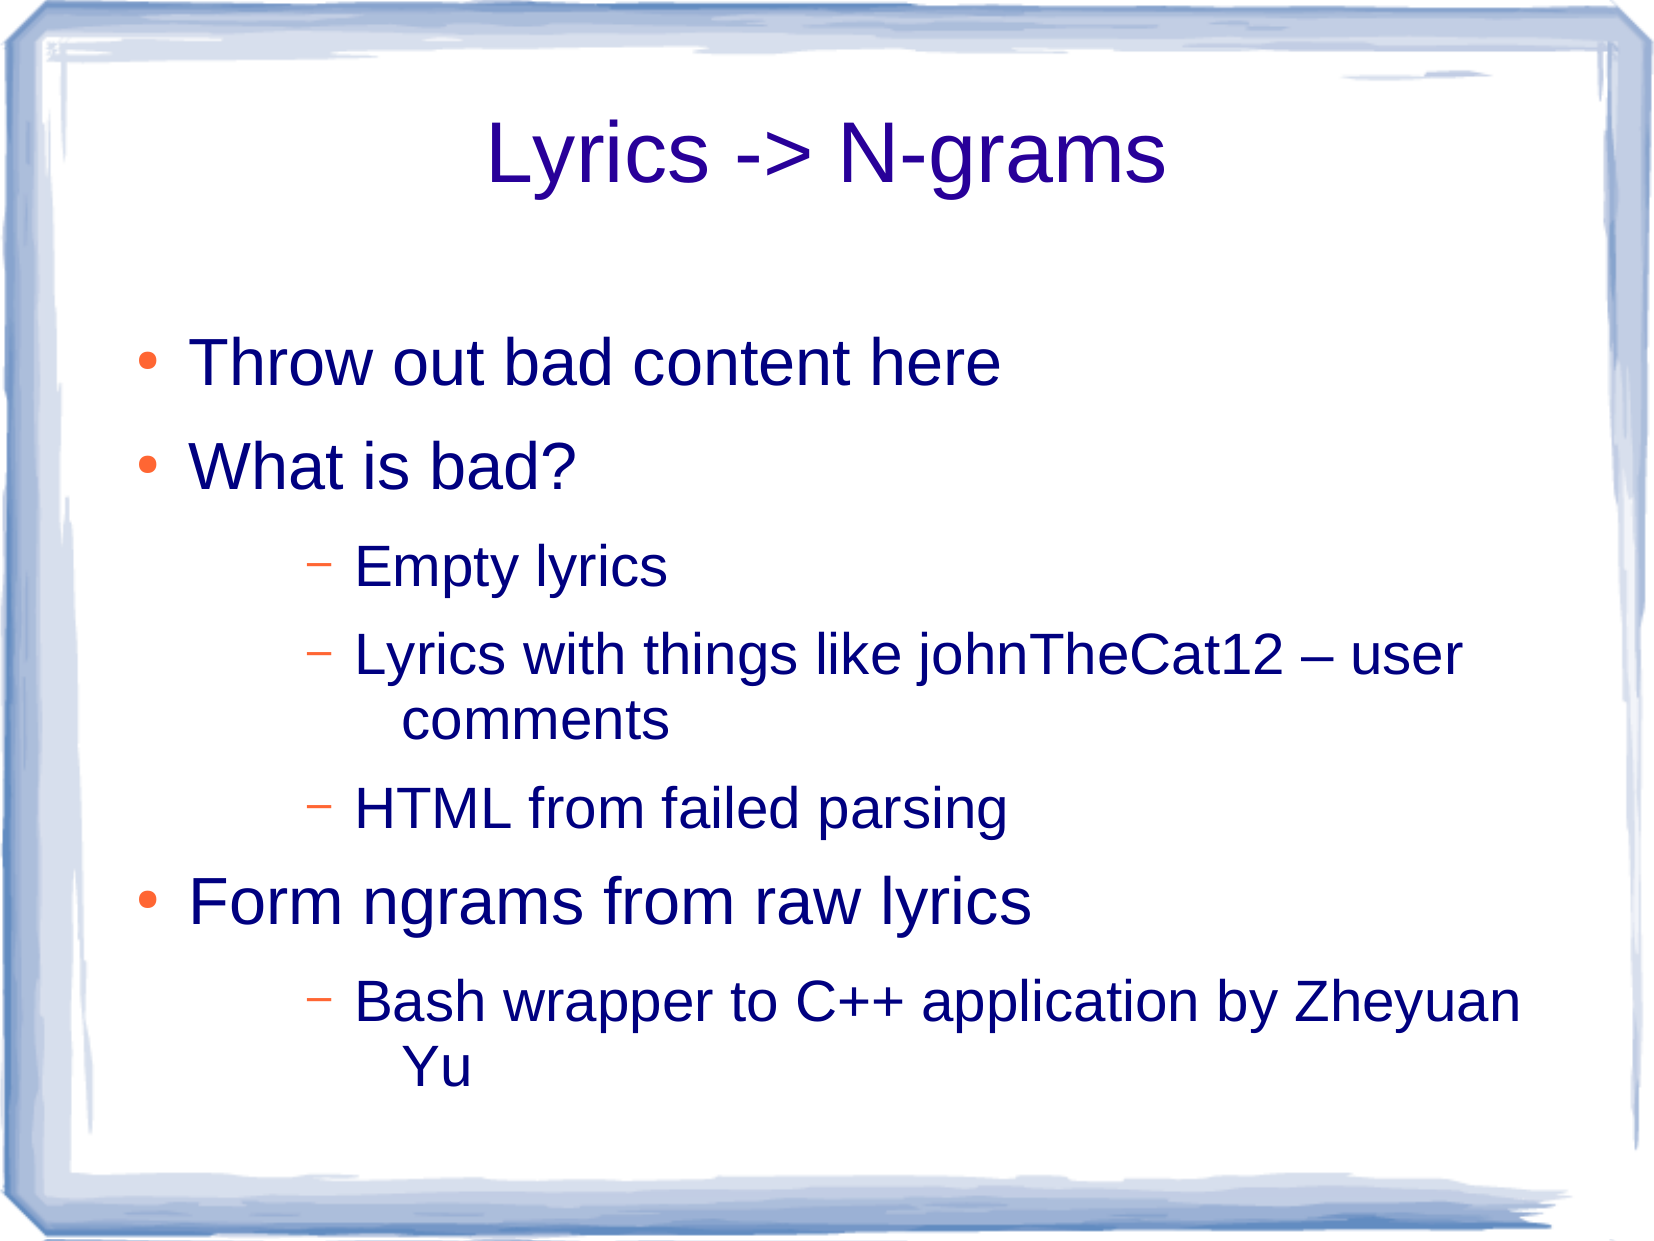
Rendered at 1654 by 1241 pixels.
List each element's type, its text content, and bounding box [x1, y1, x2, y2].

picture [0, 0, 1654, 1241]
title Lyrics -> N-grams [82, 49, 1571, 257]
list Throw out bad content here What is bad? Empty lyrics Lyrics with things like johnTheCat12 – user comments HTML from failed parsing Form ngrams from raw lyrics Bash wrapper to C++ application by Zheyuan Yu [118, 324, 1571, 1099]
